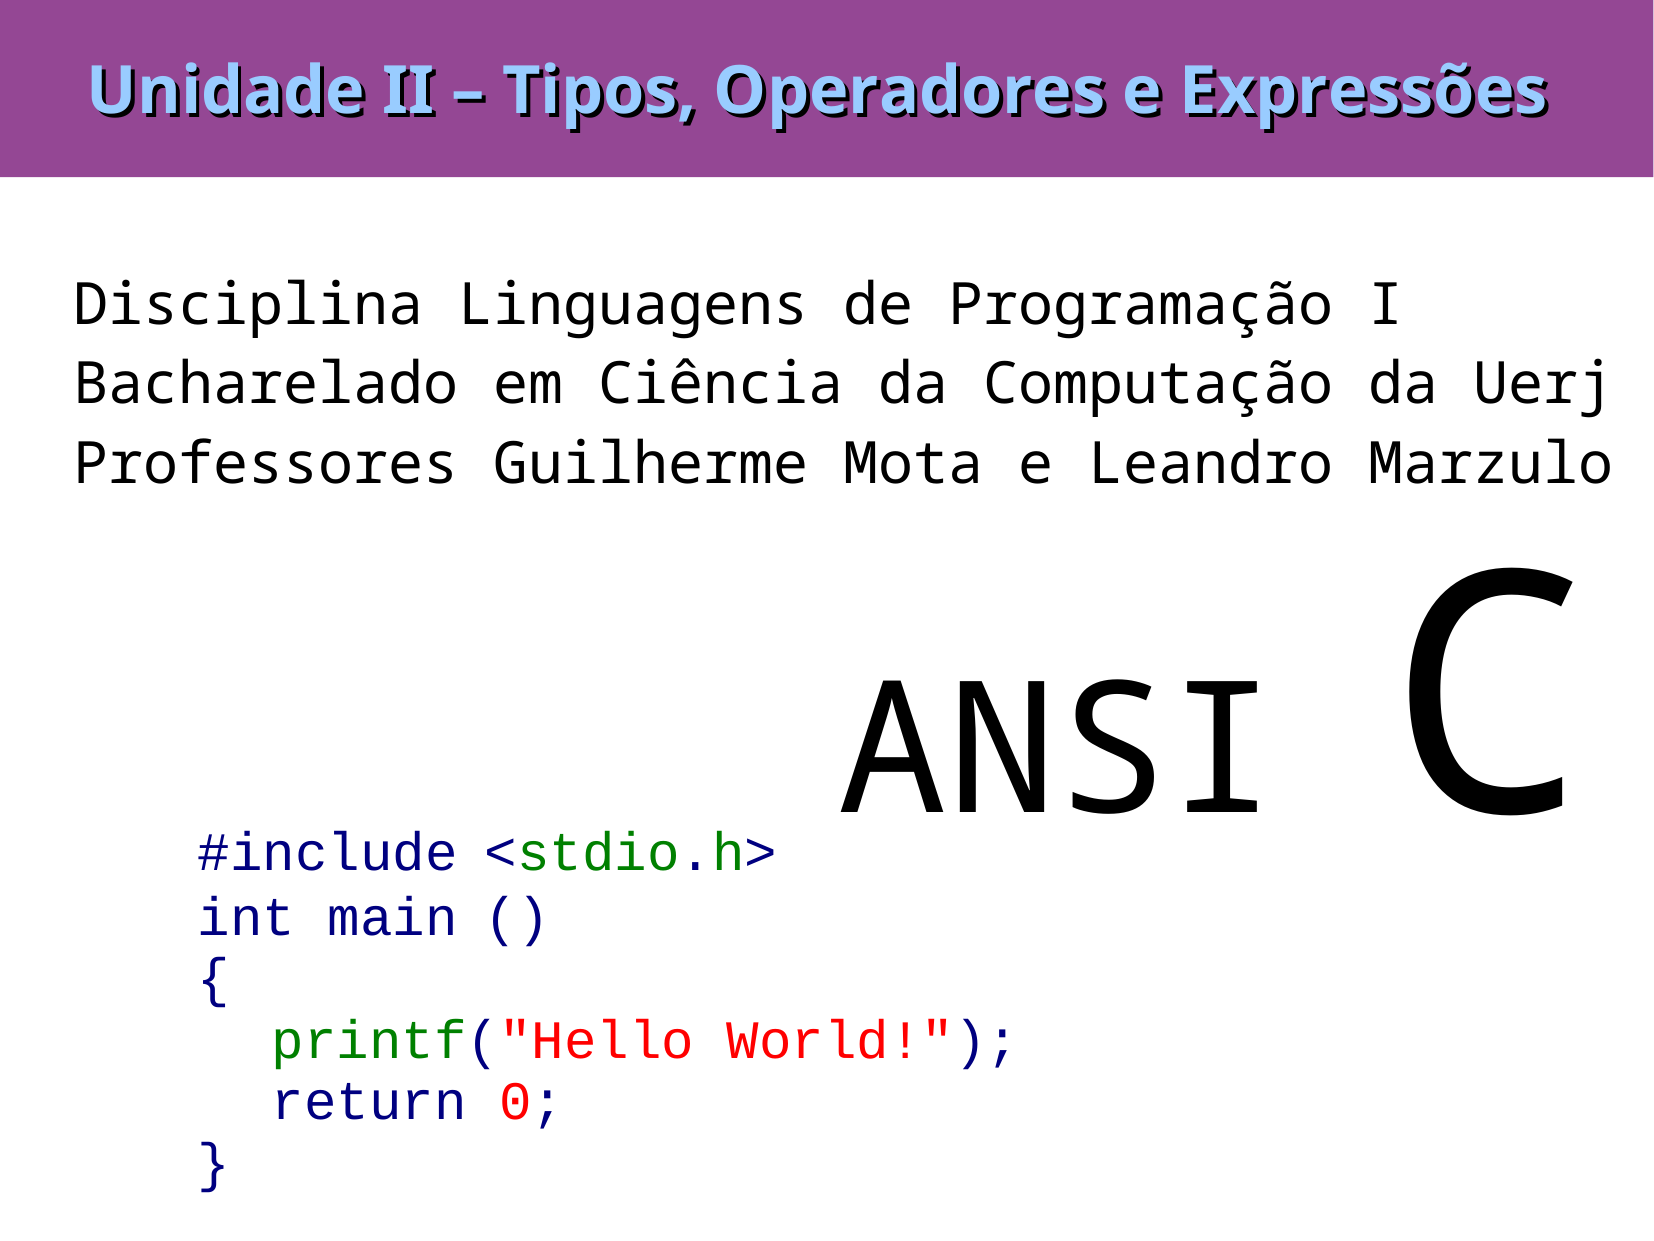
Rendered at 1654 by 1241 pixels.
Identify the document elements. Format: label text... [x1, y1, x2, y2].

title Unidade II – Tipos, Operadores e Expressões [82, 0, 1571, 192]
text_box #include <stdio.h> int main () { printf("Hello World!"); return 0; } [183, 814, 1188, 1224]
text_box Disciplina Linguagens de Programação I Bacharelado em Ciência da Computação da Uerj Professores Guilherme Mota e Leandro Marzulo [59, 255, 1654, 473]
text_box ANSI C [822, 473, 1608, 850]
